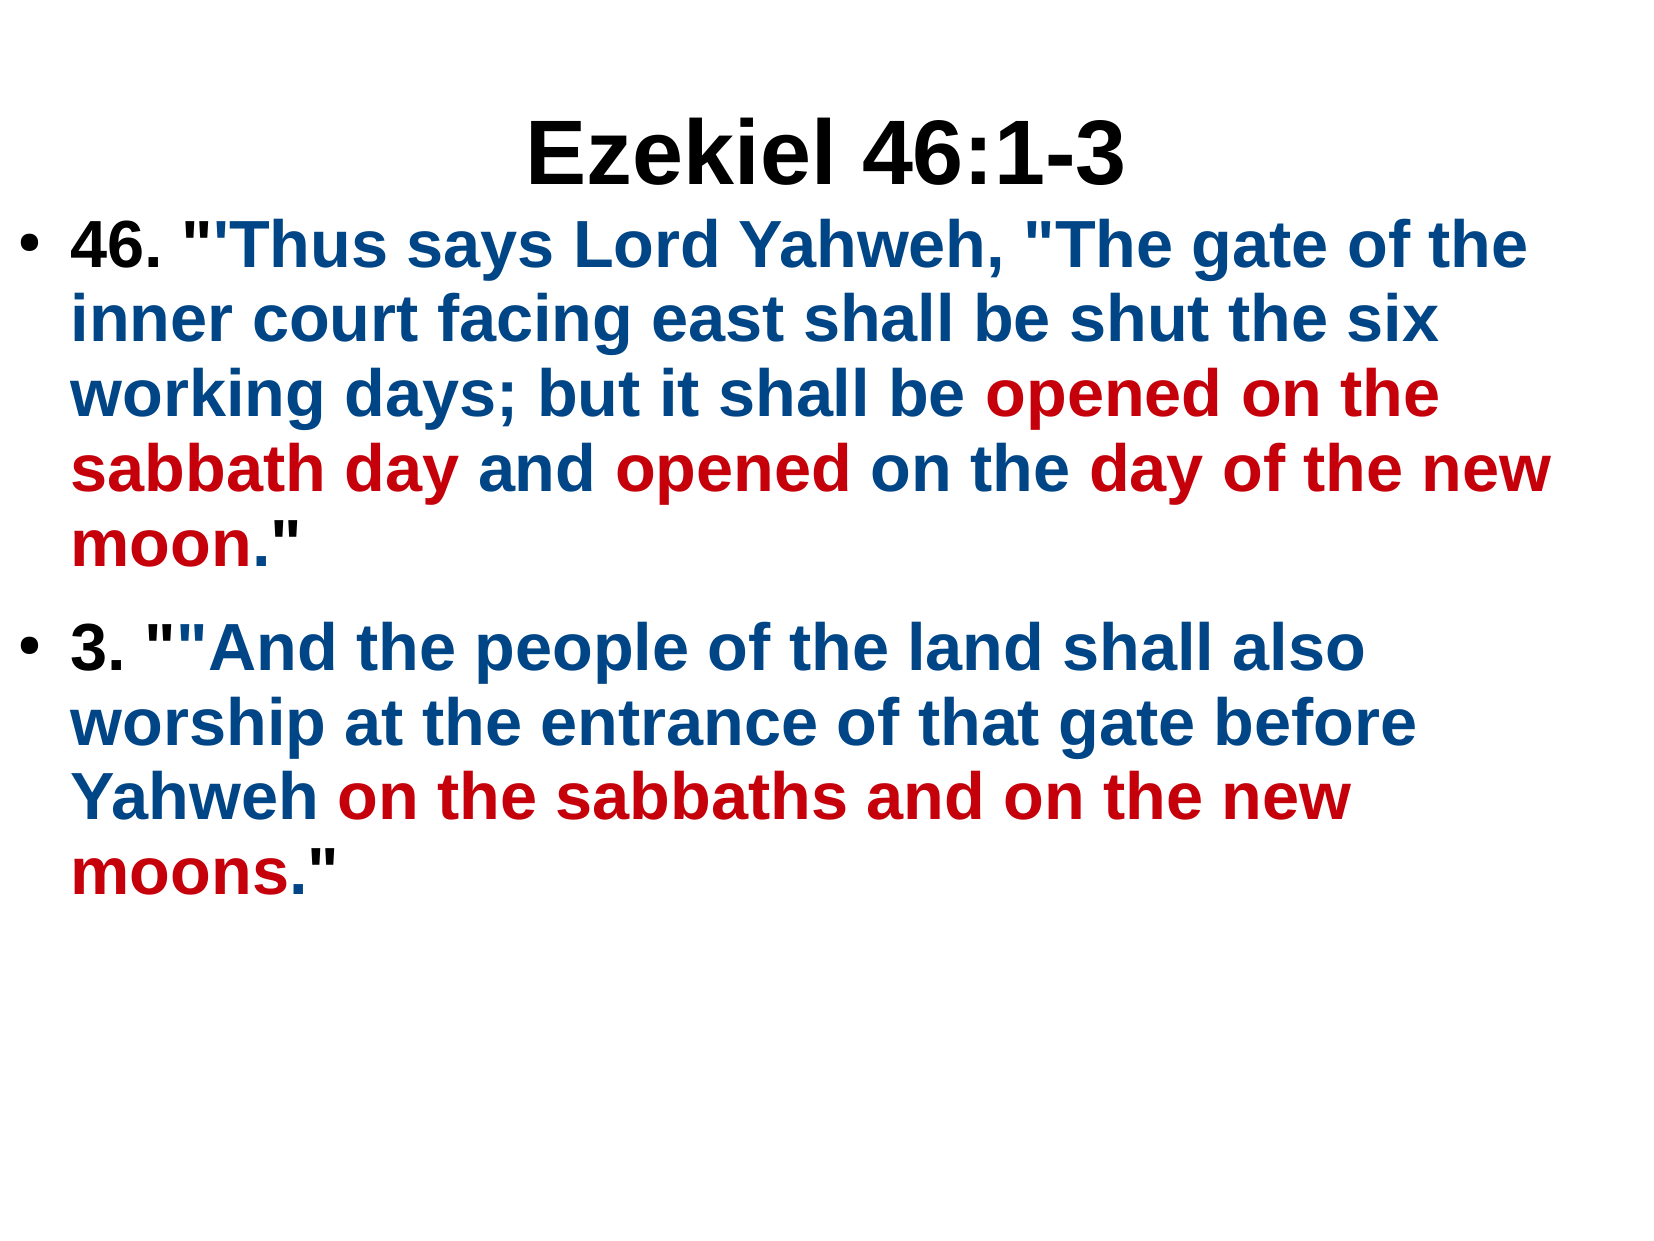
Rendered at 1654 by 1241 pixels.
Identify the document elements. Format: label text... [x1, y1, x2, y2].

title Ezekiel 46:1-3 [82, 49, 1571, 206]
list 46. "'Thus says Lord Yahweh, "The gate of the inner court facing east shall be shut the six working days; but it shall be opened on the sabbath day and opened on the day of the new moon." 3. ""And the people of the land shall also worship at the entrance of that gate before Yahweh on the sabbaths and on the new moons." [0, 206, 1571, 1241]
